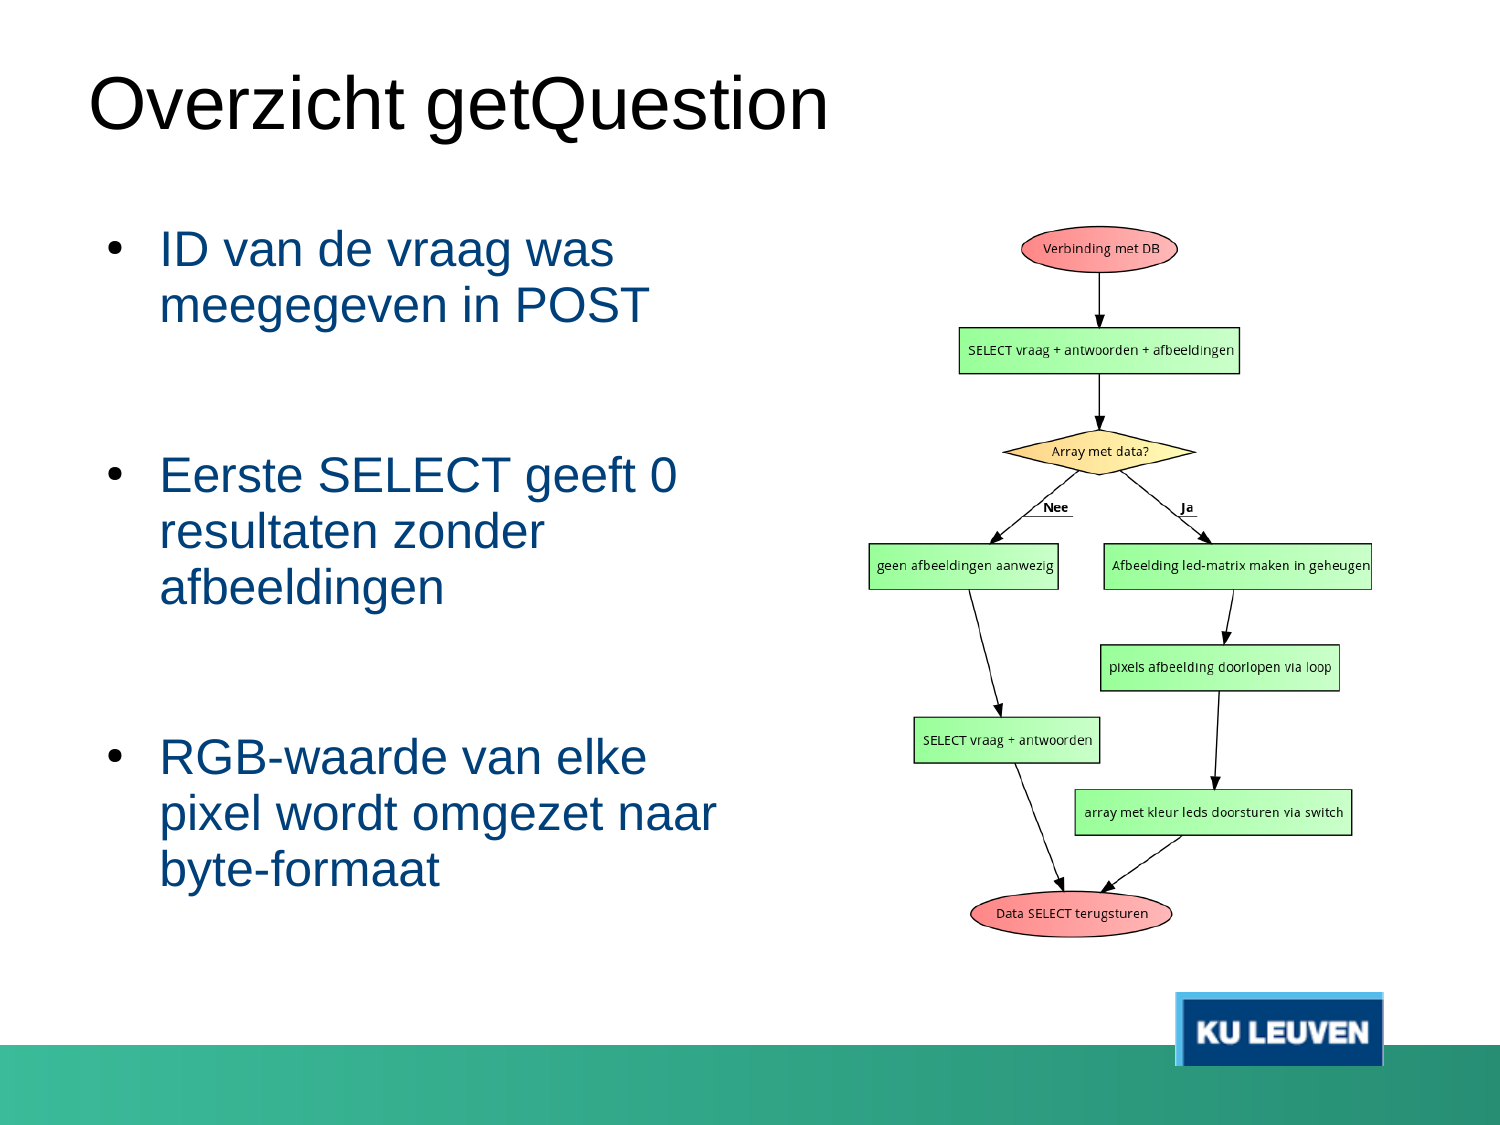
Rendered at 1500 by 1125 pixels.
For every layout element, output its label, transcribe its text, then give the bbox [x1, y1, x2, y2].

picture [863, 221, 1382, 948]
title Overzicht getQuestion [88, 29, 1456, 178]
list ID van de vraag was meegegeven in POST Eerste SELECT geeft 0 resultaten zonder afbeeldingen RGB-waarde van elke pixel wordt omgezet naar byte-formaat [88, 221, 756, 948]
picture [1175, 992, 1384, 1066]
